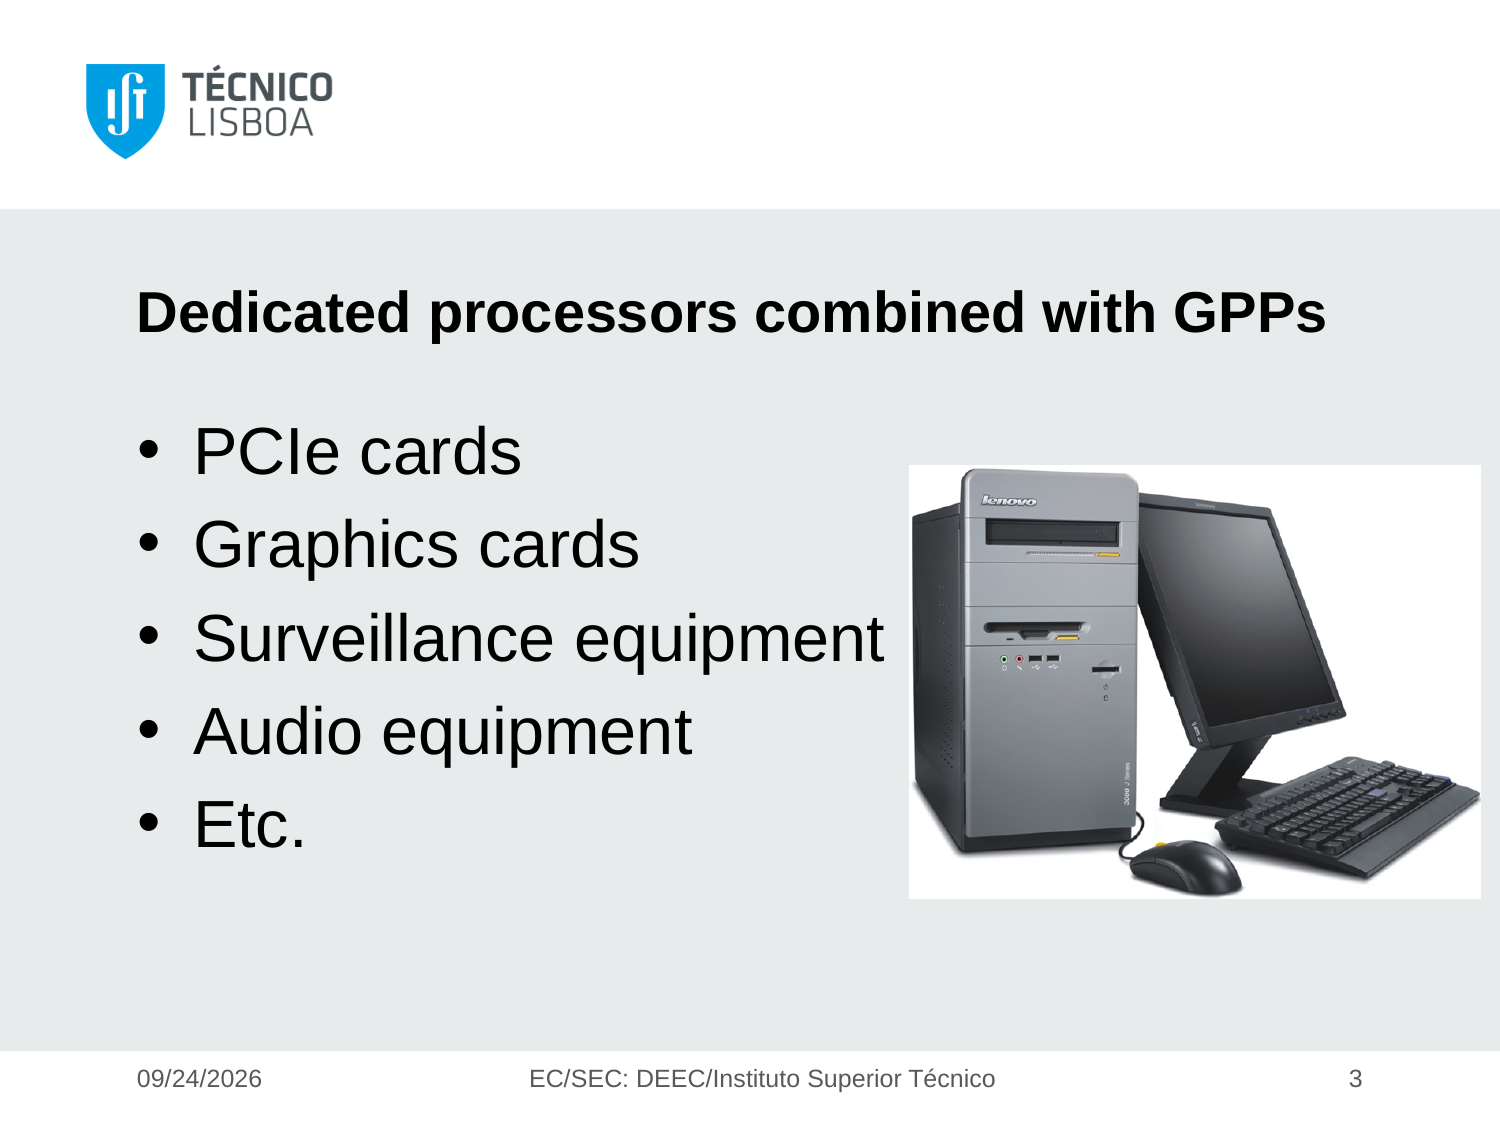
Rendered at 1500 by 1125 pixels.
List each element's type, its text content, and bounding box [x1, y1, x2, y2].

footer EC/SEC: DEEC/Instituto Superior Técnico [512, 1052, 1021, 1103]
list PCIe cards Graphics cards Surveillance equipment Audio equipment Etc. [121, 400, 1378, 1005]
slide_number 11/05/2020 [121, 1052, 425, 1103]
slide_number <number> [1077, 1052, 1378, 1103]
picture [0, 0, 1500, 1125]
title Dedicated processors combined with GPPs [121, 237, 1378, 381]
